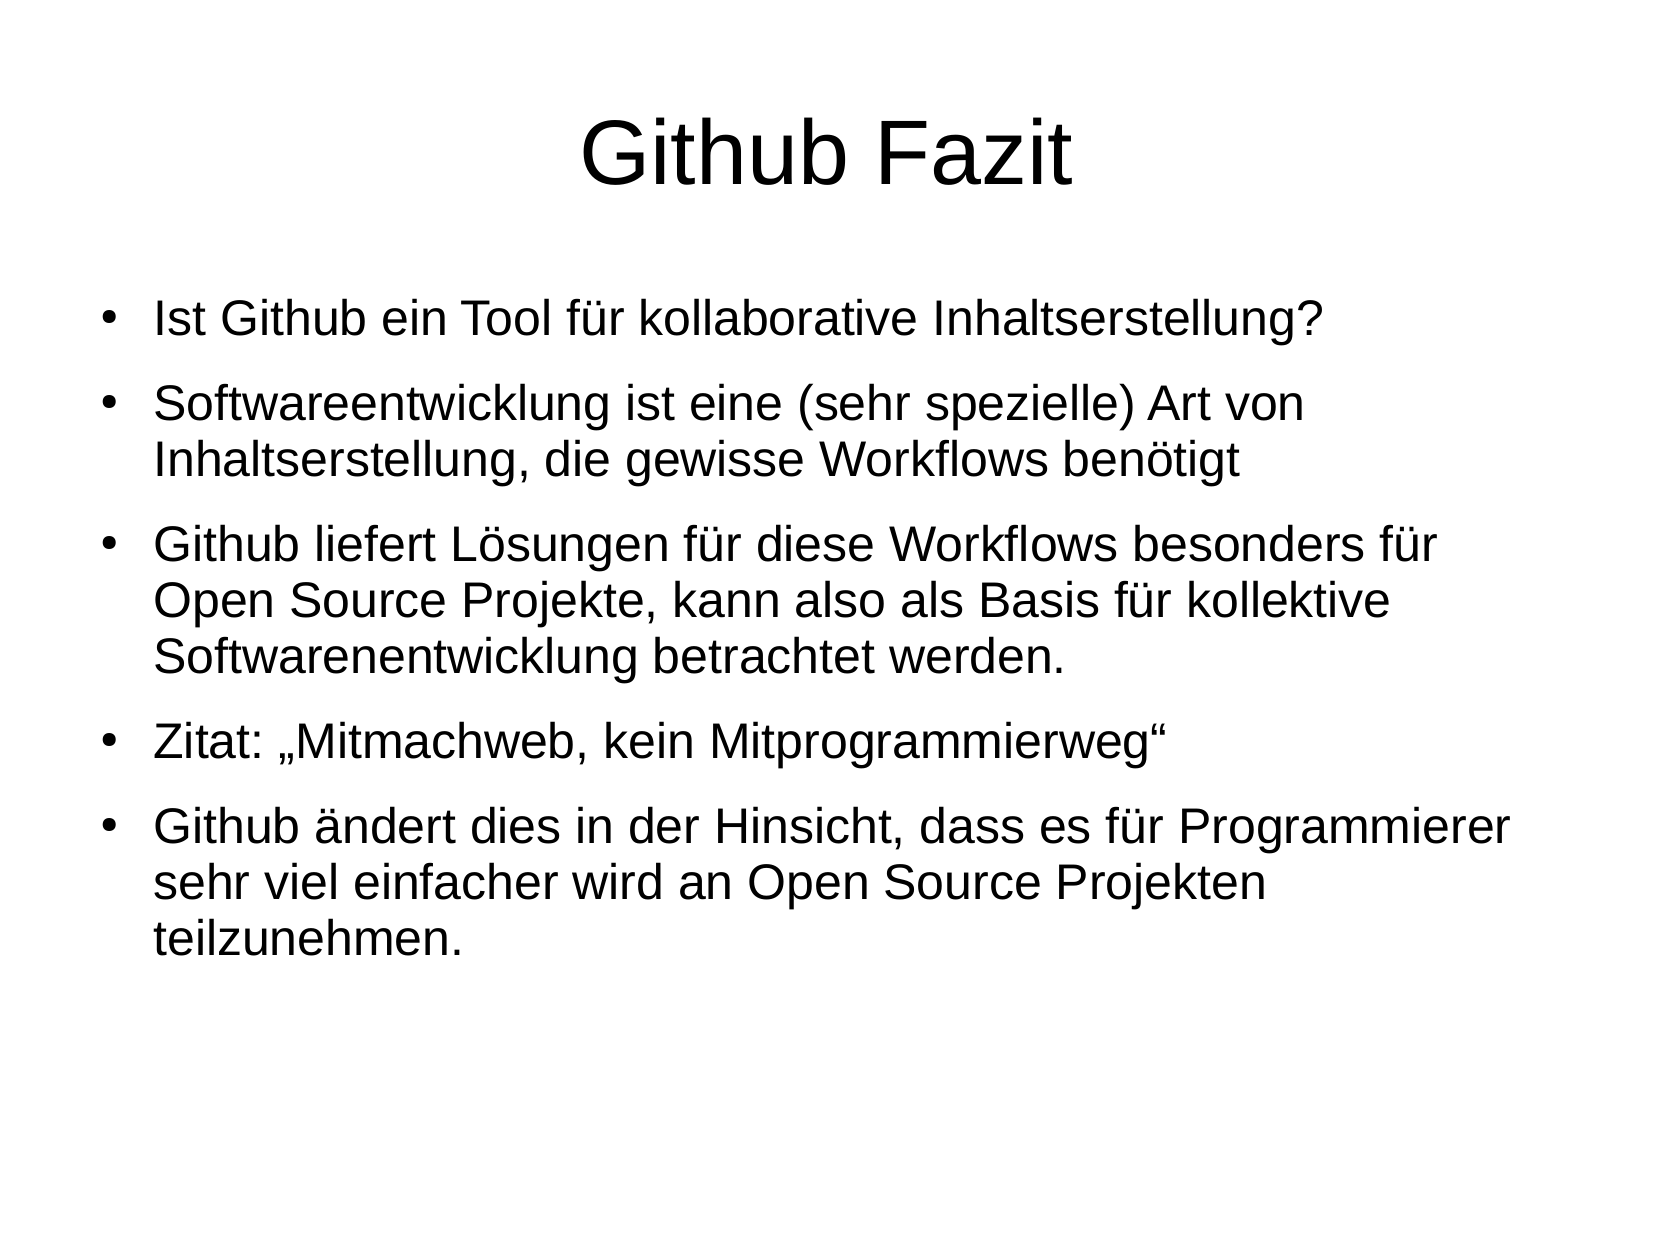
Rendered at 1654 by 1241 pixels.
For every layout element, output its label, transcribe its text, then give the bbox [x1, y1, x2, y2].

list Ist Github ein Tool für kollaborative Inhaltserstellung? Softwareentwicklung ist eine (sehr spezielle) Art von Inhaltserstellung, die gewisse Workflows benötigt Github liefert Lösungen für diese Workflows besonders für Open Source Projekte, kann also als Basis für kollektive Softwarenentwicklung betrachtet werden. Zitat: „Mitmachweb, kein Mitprogrammierweg“ Github ändert dies in der Hinsicht, dass es für Programmierer sehr viel einfacher wird an Open Source Projekten teilzunehmen. [82, 290, 1571, 1109]
title Github Fazit [82, 49, 1571, 257]
